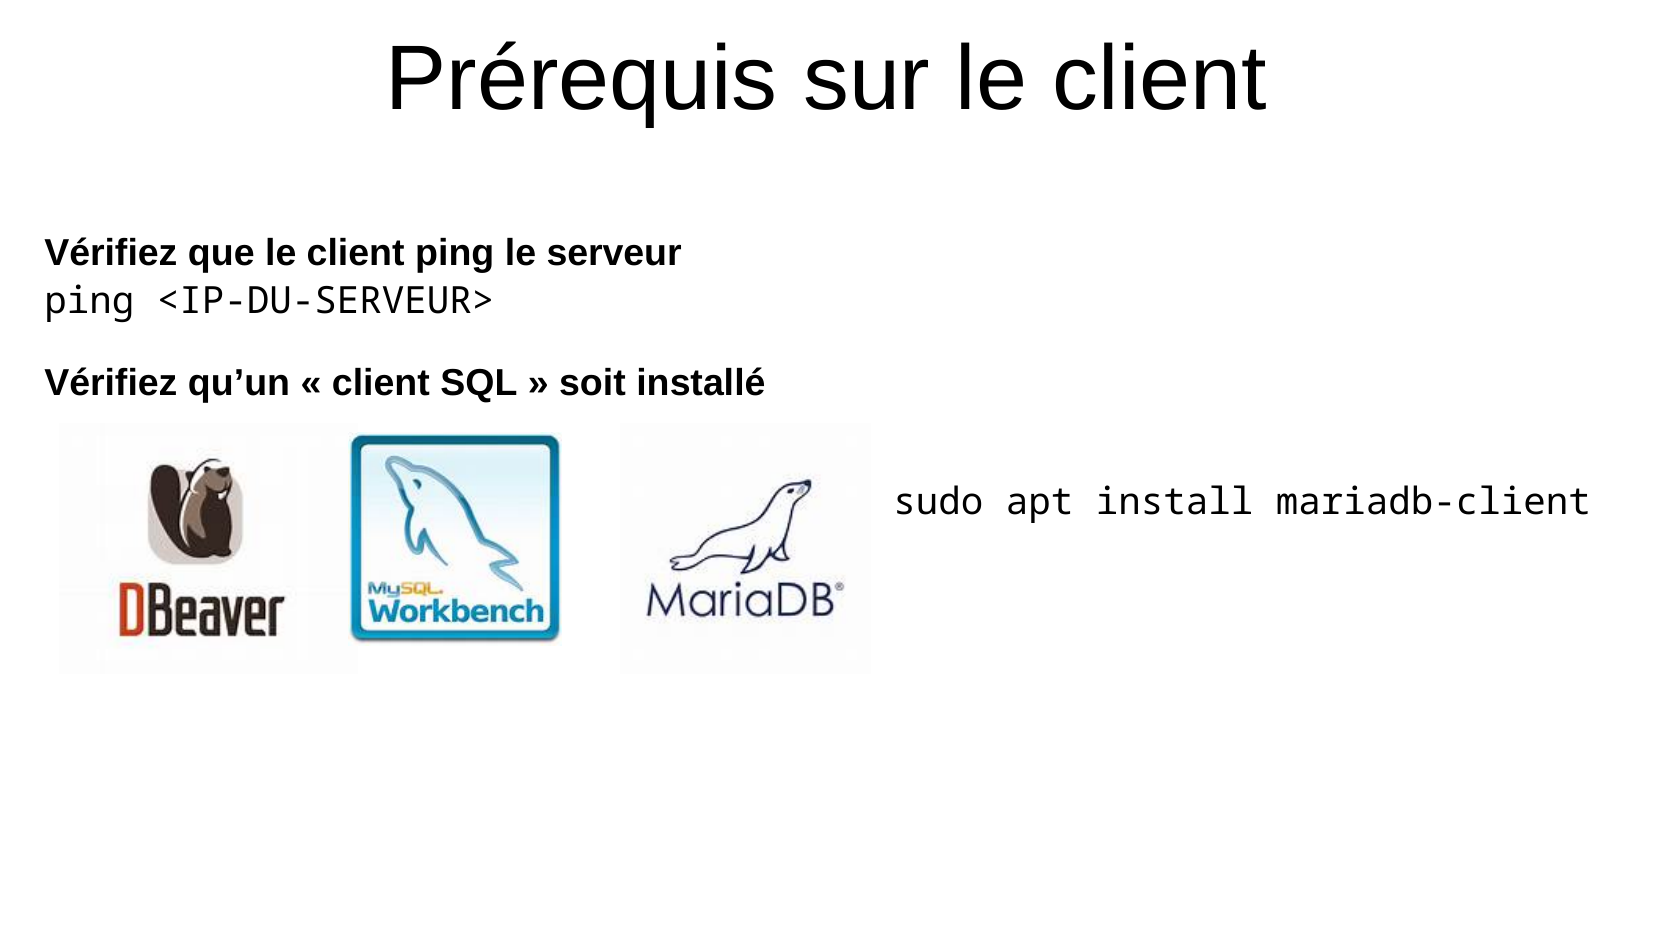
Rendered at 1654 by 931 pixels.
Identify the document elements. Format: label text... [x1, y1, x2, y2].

text_box Vérifiez que le client ping le serveur ping <IP-DU-SERVEUR> [29, 224, 1625, 321]
text_box sudo apt install mariadb-client [878, 467, 1654, 520]
picture [620, 423, 871, 674]
title Prérequis sur le client [82, 26, 1572, 130]
picture [59, 423, 562, 674]
text_box Vérifiez qu’un « client SQL » soit installé [29, 354, 1625, 451]
